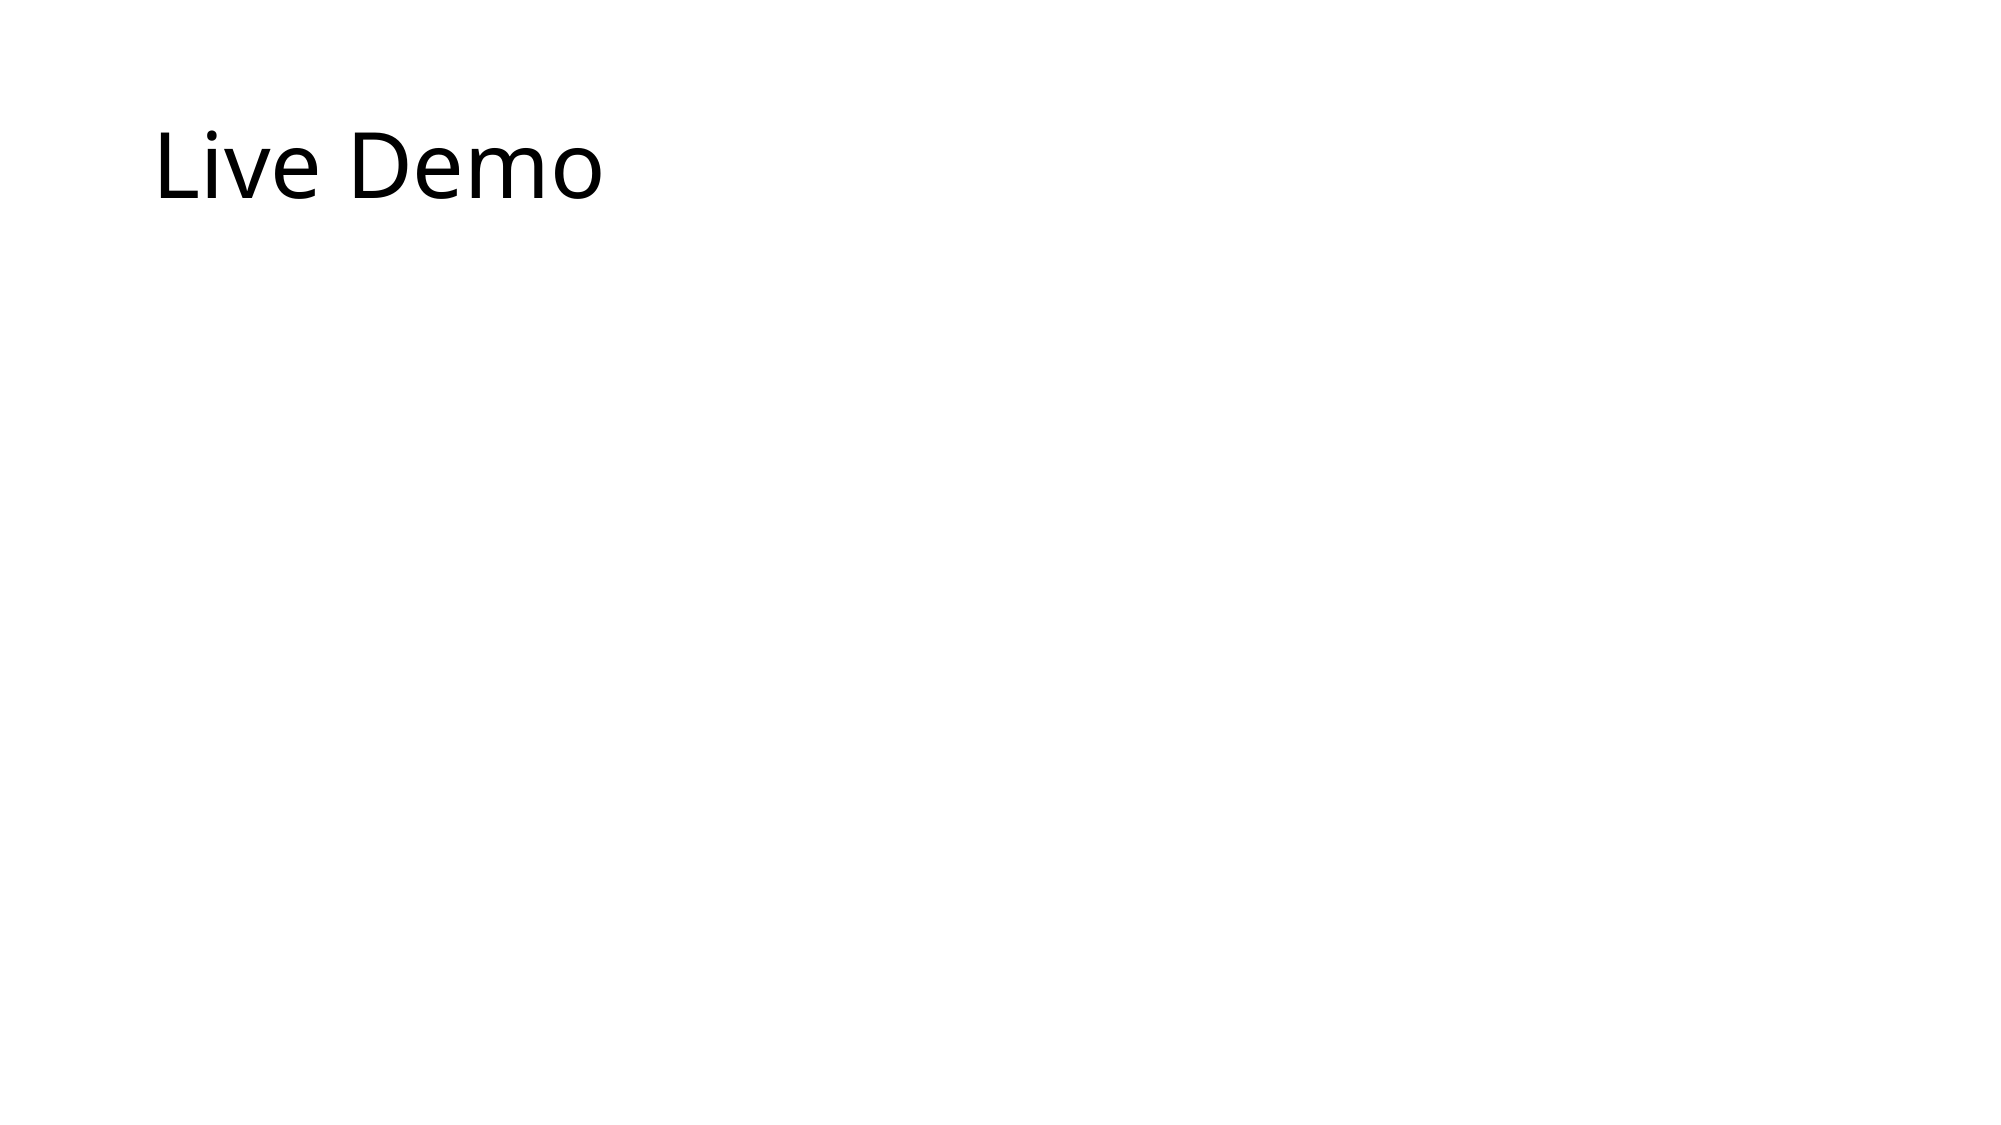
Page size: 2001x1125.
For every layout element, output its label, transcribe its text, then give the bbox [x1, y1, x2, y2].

title Live Demo [137, 59, 1863, 278]
